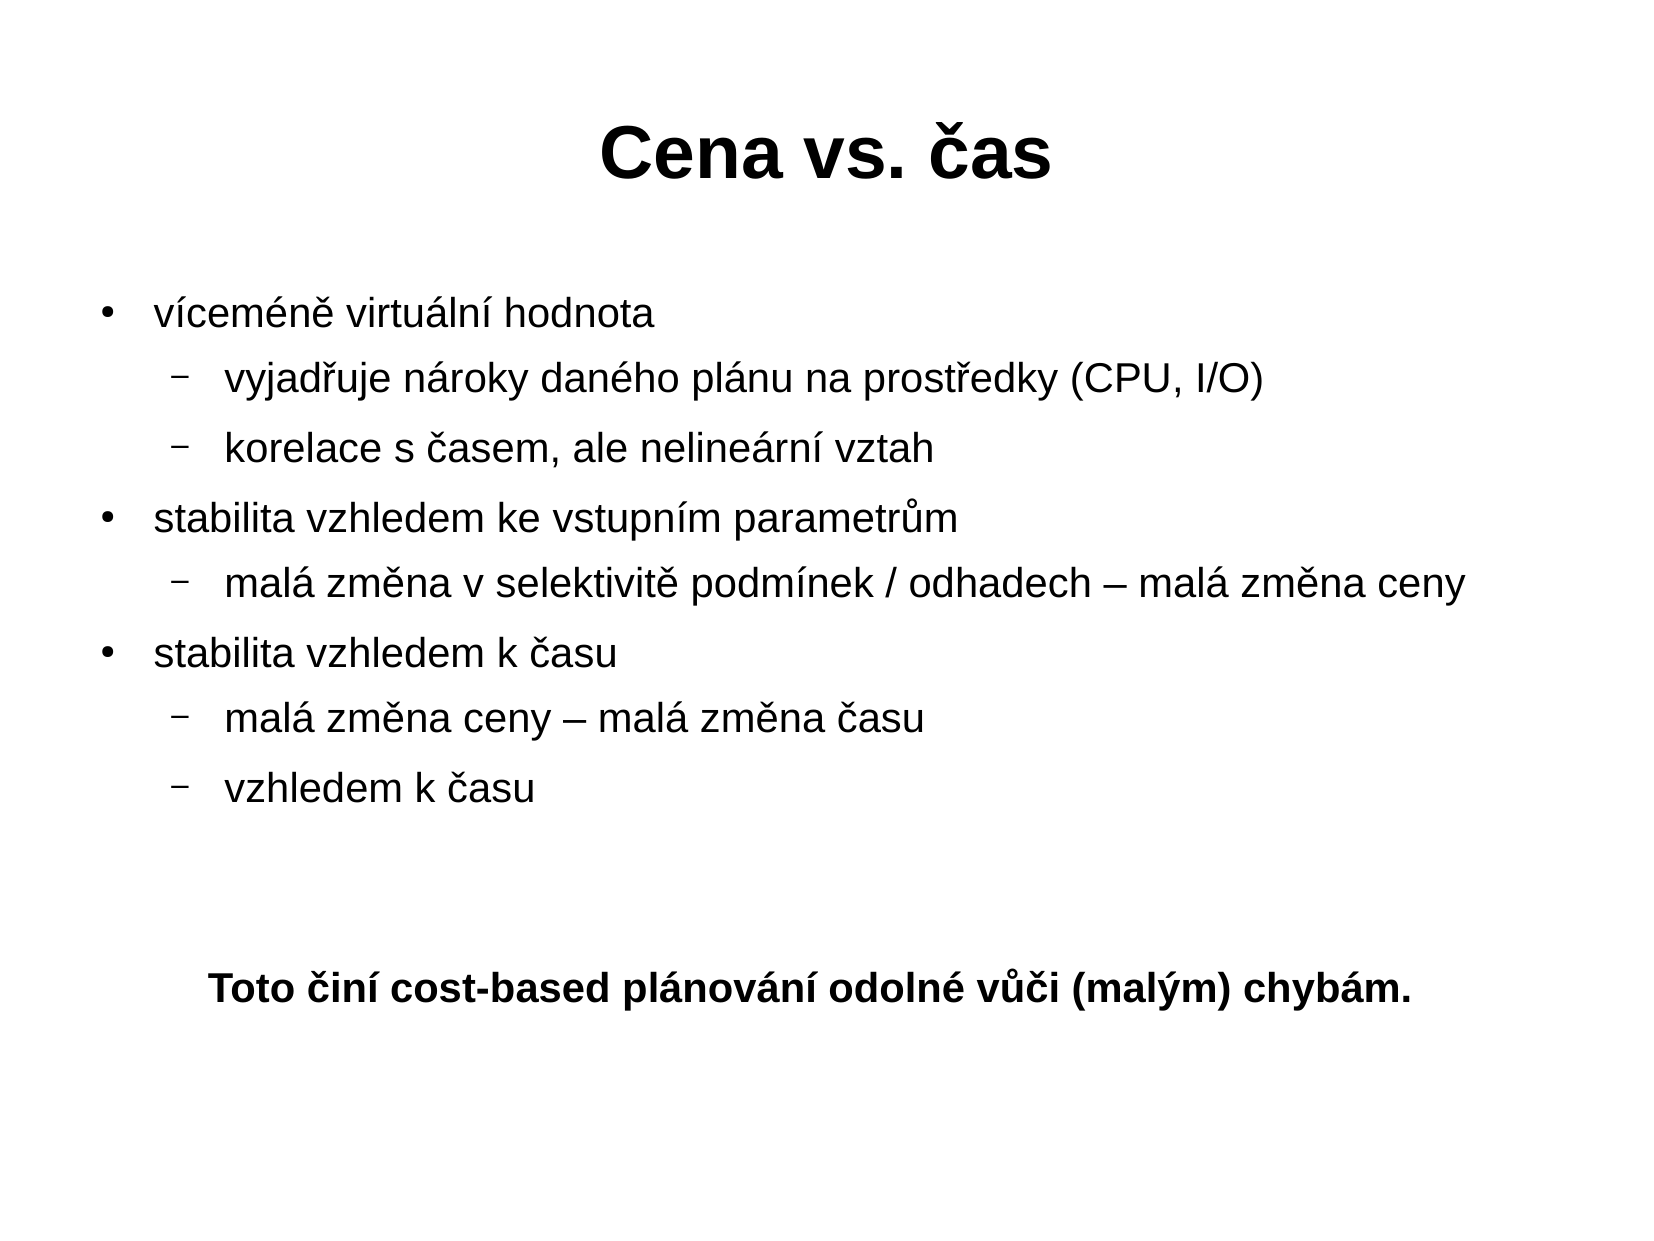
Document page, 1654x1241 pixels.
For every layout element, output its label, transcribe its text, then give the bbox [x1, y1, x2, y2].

list víceméně virtuální hodnota vyjadřuje nároky daného plánu na prostředky (CPU, I/O) korelace s časem, ale nelineární vztah stabilita vzhledem ke vstupním parametrům malá změna v selektivitě podmínek / odhadech – malá změna ceny stabilita vzhledem k času malá změna ceny – malá změna času vzhledem k času Toto činí cost-based plánování odolné vůči (malým) chybám. [82, 290, 1538, 1171]
title Cena vs. čas [82, 49, 1571, 257]
